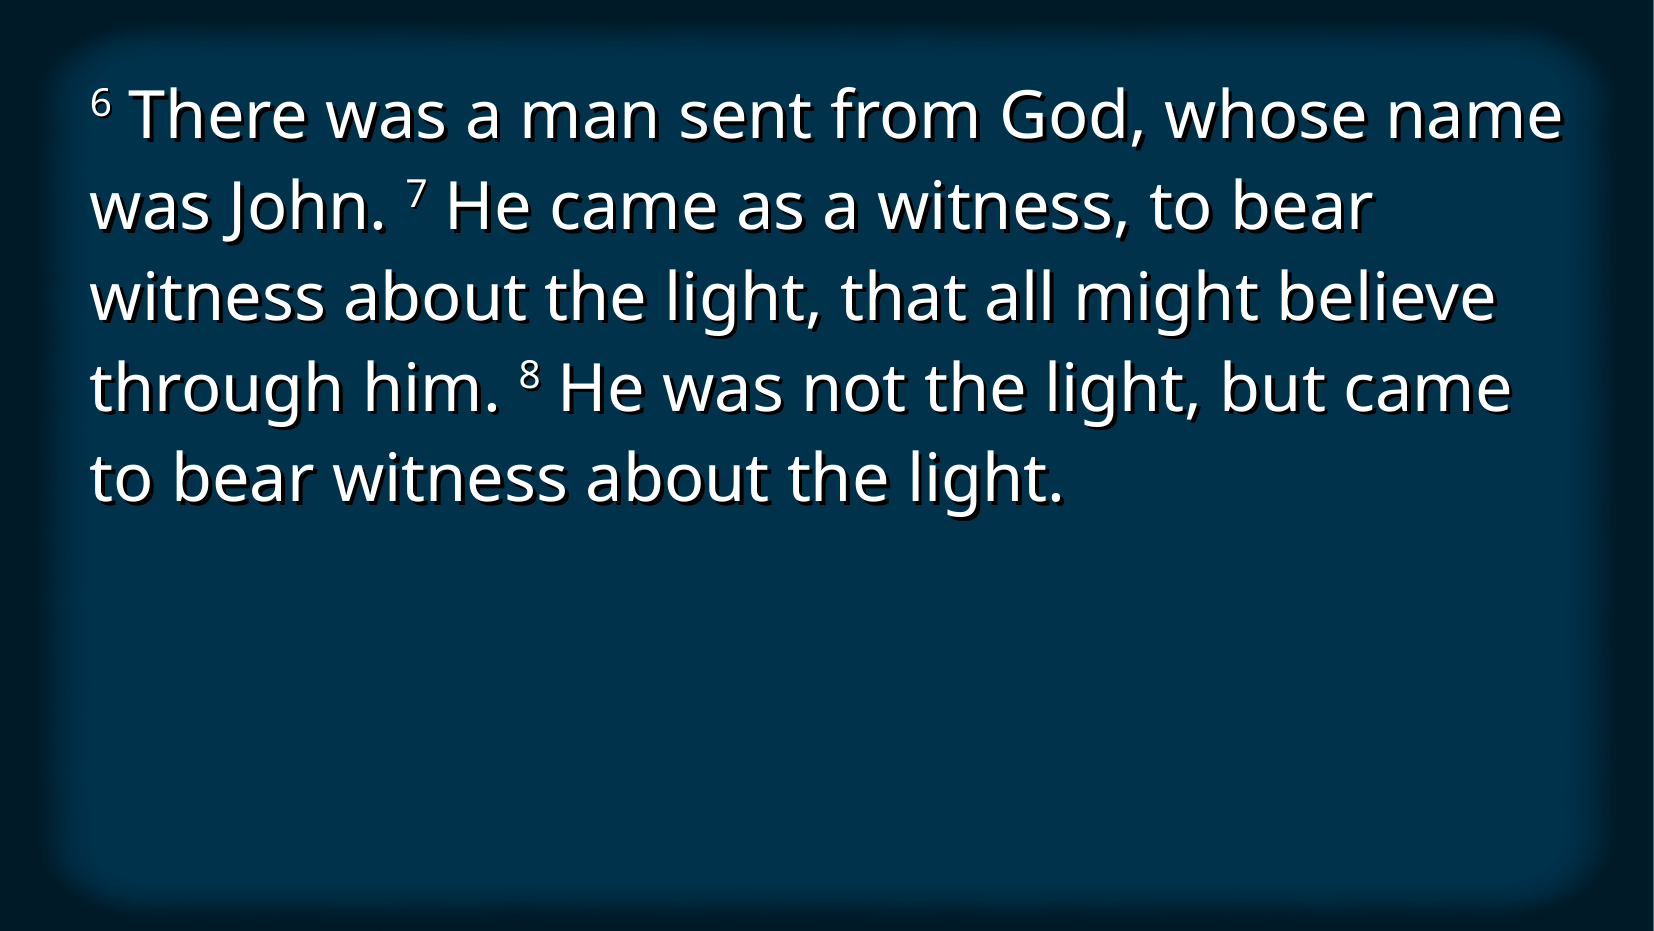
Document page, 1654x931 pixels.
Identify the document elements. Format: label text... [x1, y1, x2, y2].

picture [0, 0, 1654, 931]
text_box 6 There was a man sent from God, whose name was John. 7 He came as a witness, to bear witness about the light, that all might believe through him. 8 He was not the light, but came to bear witness about the light. [75, 60, 1591, 519]
